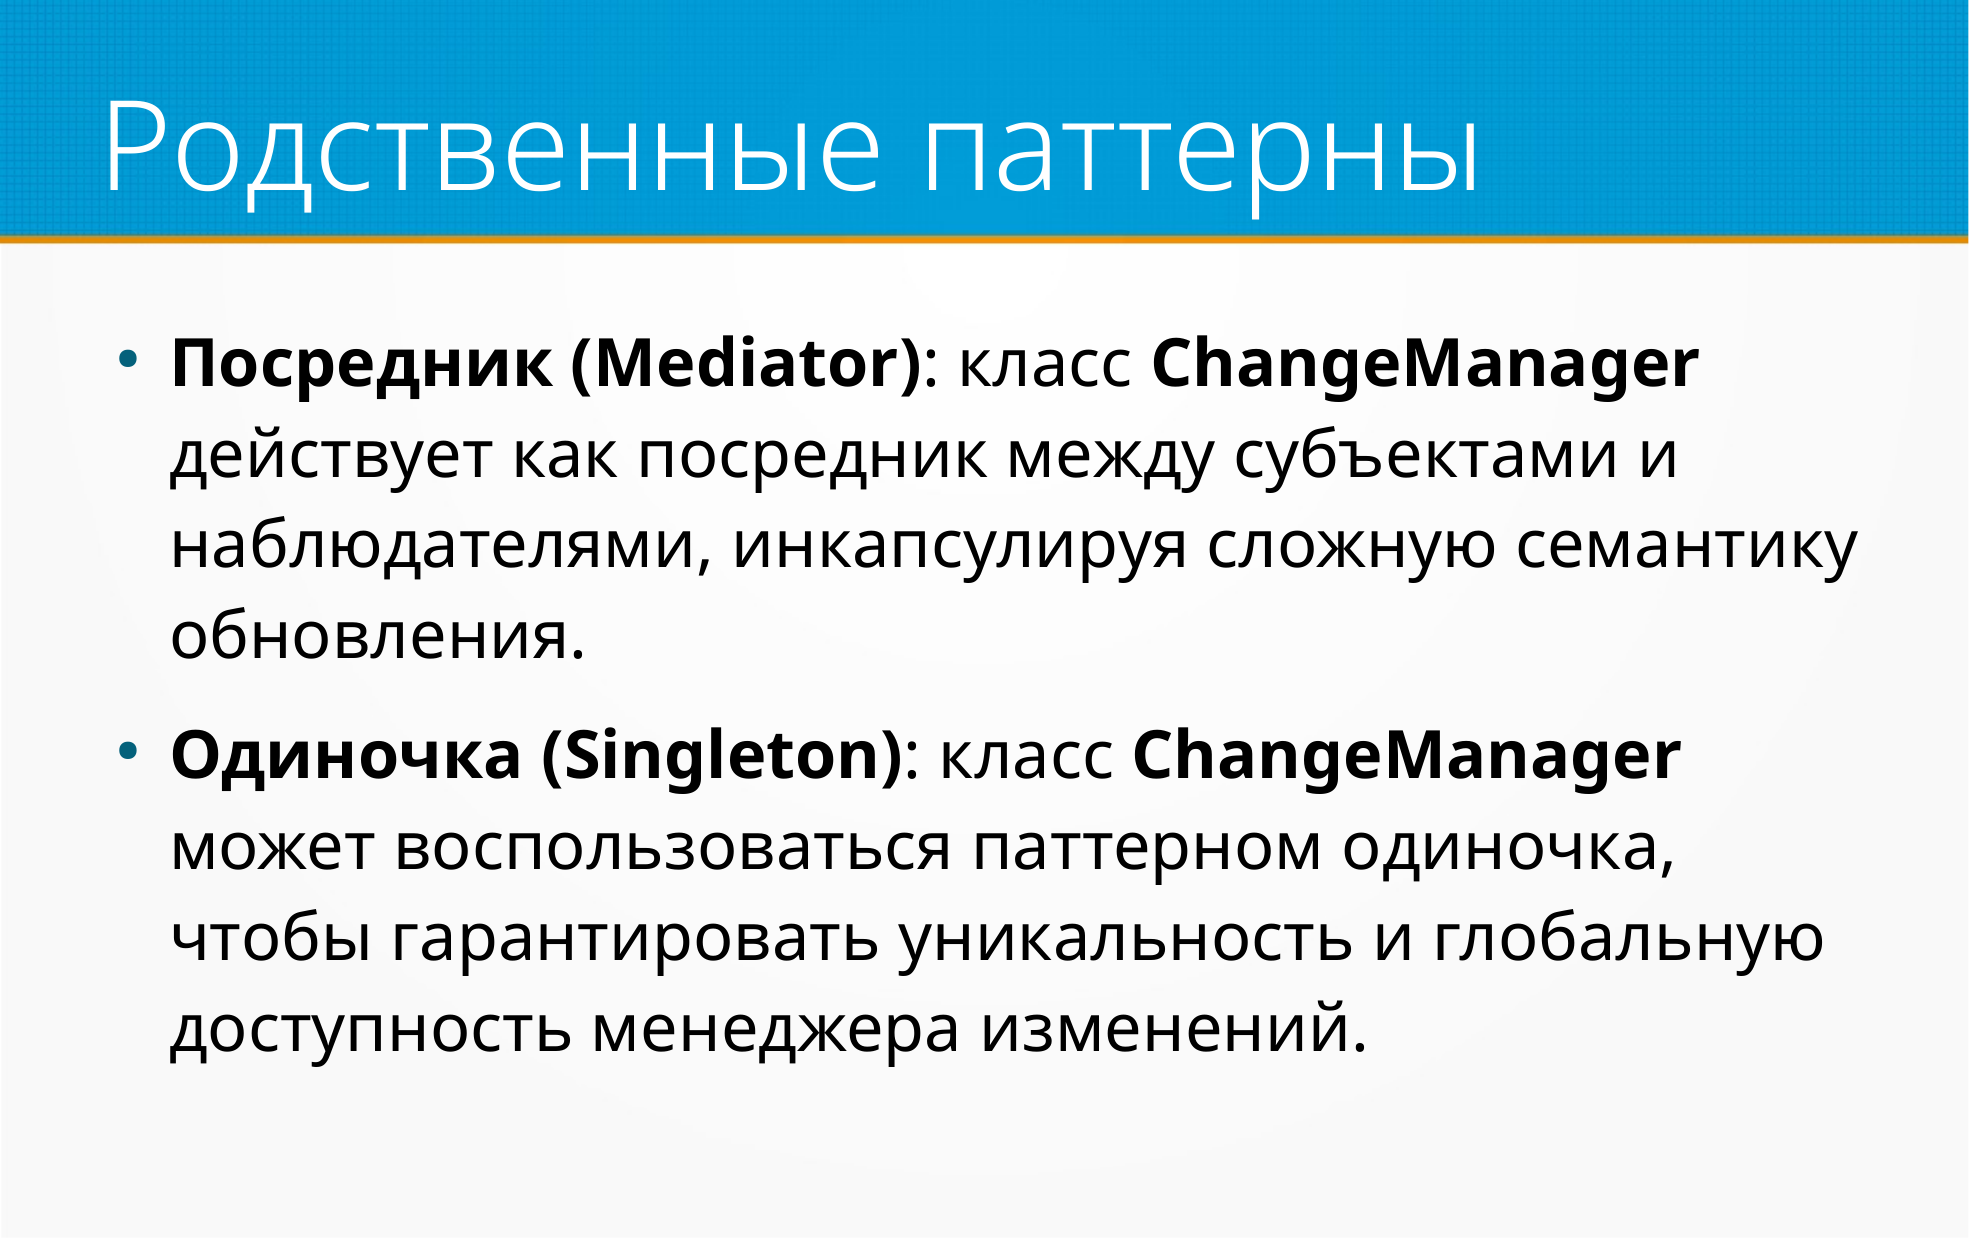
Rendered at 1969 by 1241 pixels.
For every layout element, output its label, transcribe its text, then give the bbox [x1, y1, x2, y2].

picture [0, 233, 1969, 1241]
list Посредник (Mediator): класс ChangeManager действует как посредник между субъектами и наблюдателями, инкапсулируя сложную семантику обновления. Одиночка (Singleton): класс ChangeManager может воспользоваться паттерном одиночка, чтобы гарантировать уникальность и глобальную доступность менеджера изменений. [98, 315, 1861, 1081]
title Родственные паттерны [98, 19, 1870, 227]
